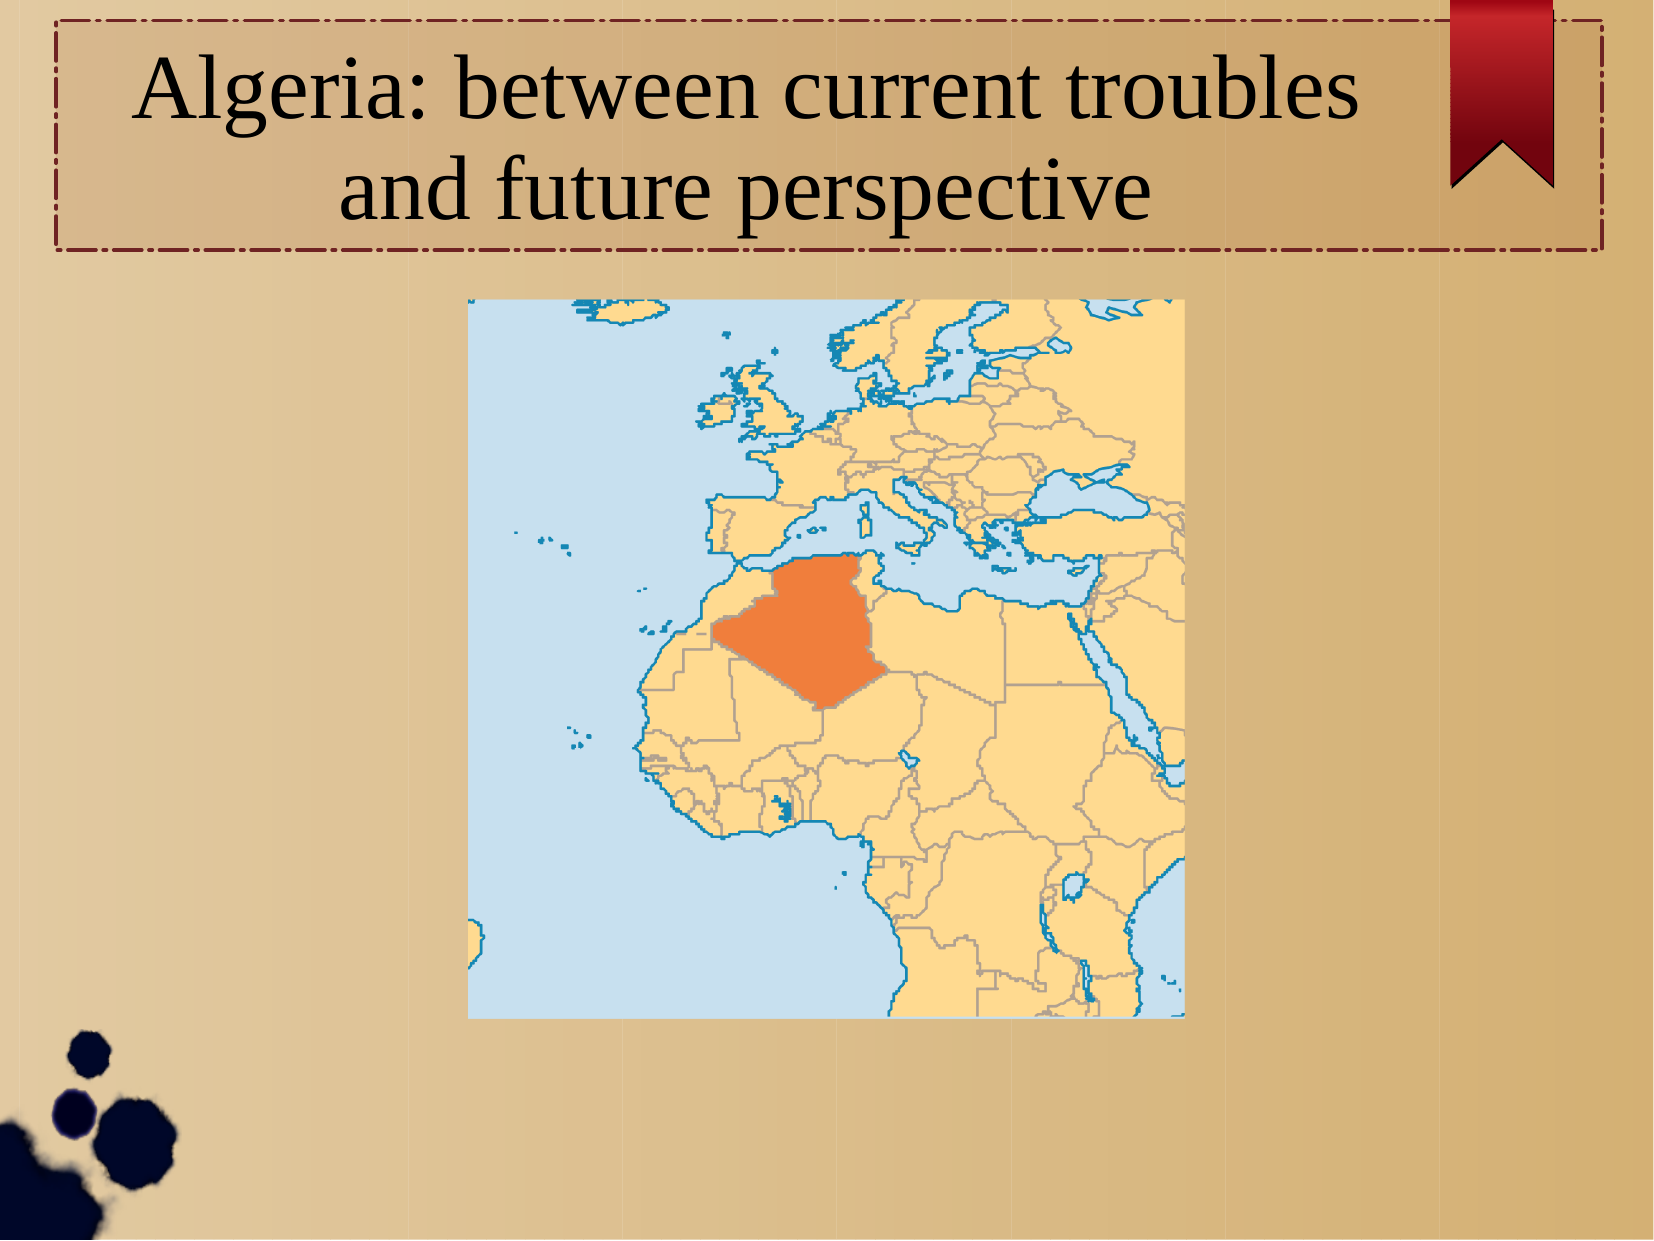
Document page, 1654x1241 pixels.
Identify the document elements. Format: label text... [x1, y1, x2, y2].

title Algeria: between current troubles and future perspective [82, 35, 1412, 240]
picture [468, 299, 1185, 1019]
